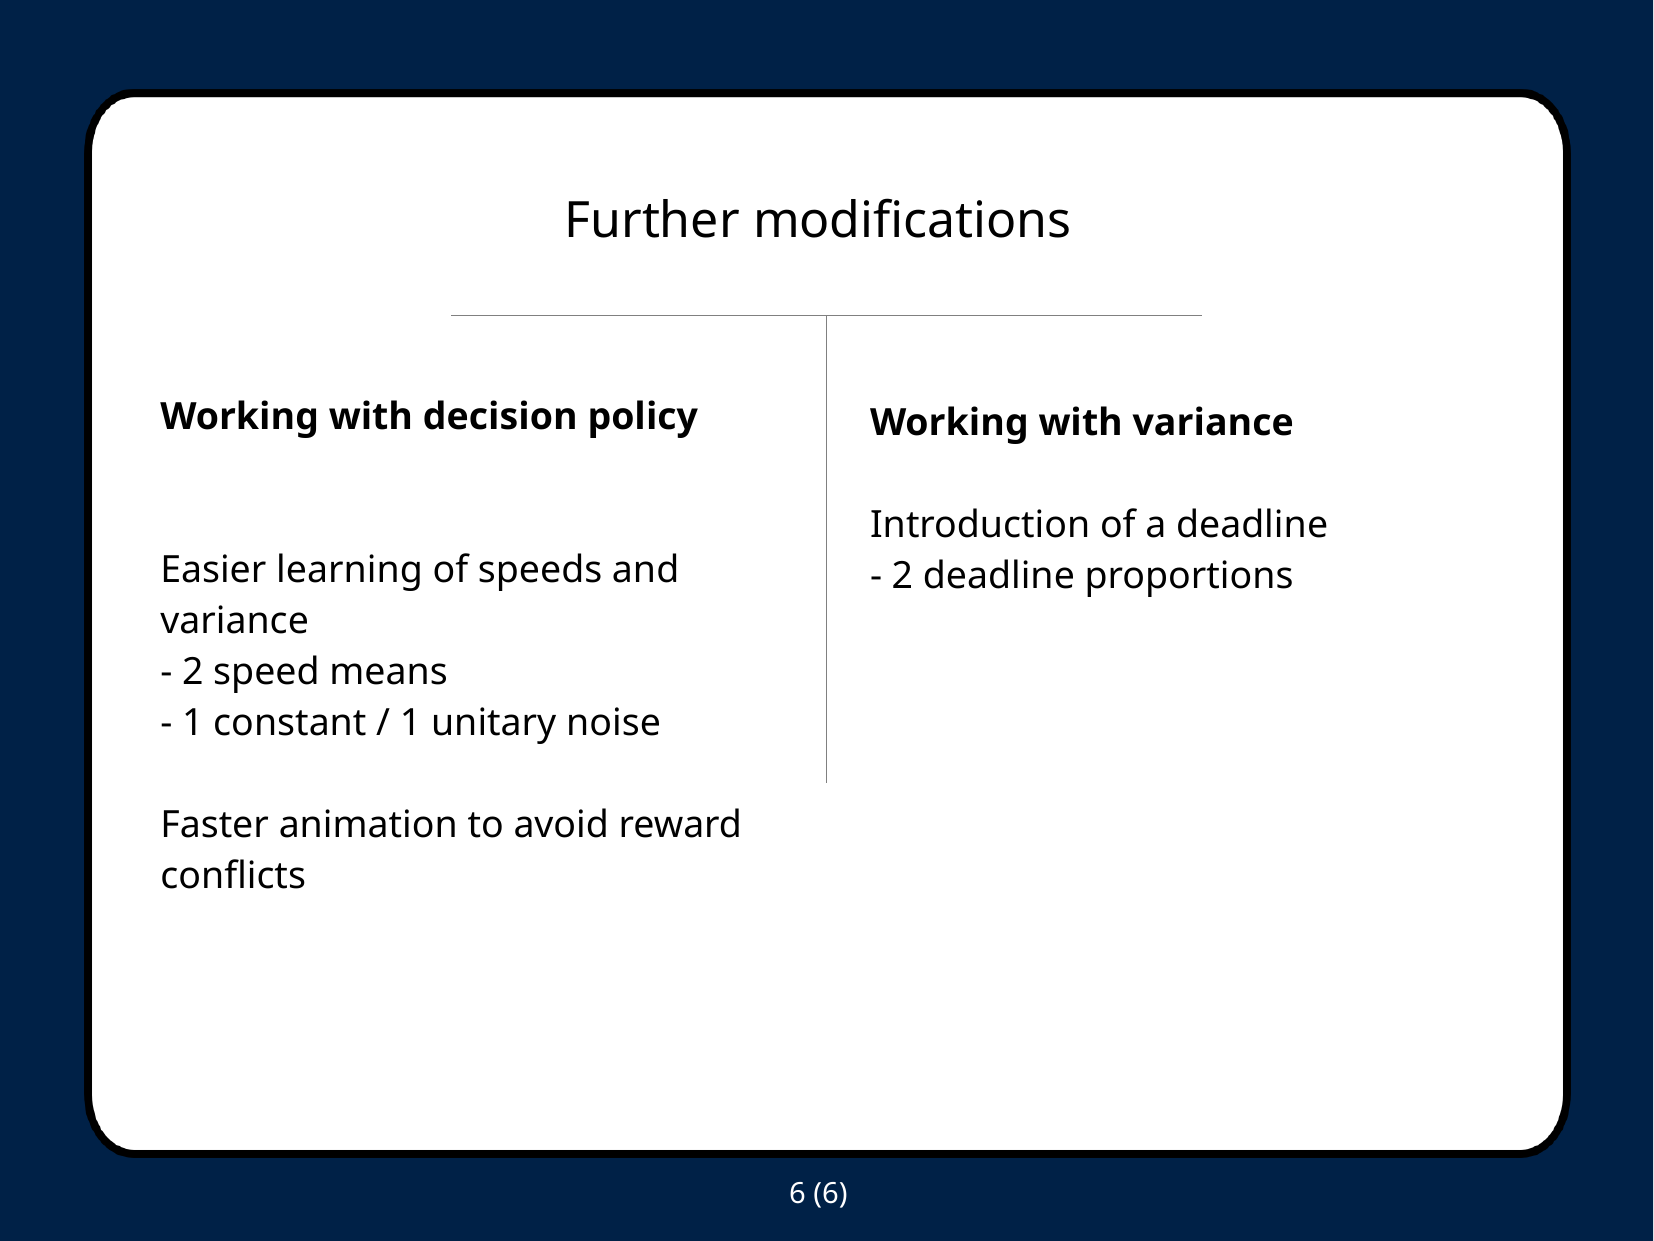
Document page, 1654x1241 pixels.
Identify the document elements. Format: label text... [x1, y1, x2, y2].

title Working with decision policy Easier learning of speeds and variance - 2 speed means - 1 constant / 1 unitary noise Faster animation to avoid reward conflicts [160, 389, 766, 1098]
picture [0, 0, 1654, 1241]
title 6 (6) [74, 1170, 1562, 1214]
title Working with variance Introduction of a deadline - 2 deadline proportions [870, 395, 1516, 1018]
title Further modifications [74, 188, 1562, 247]
